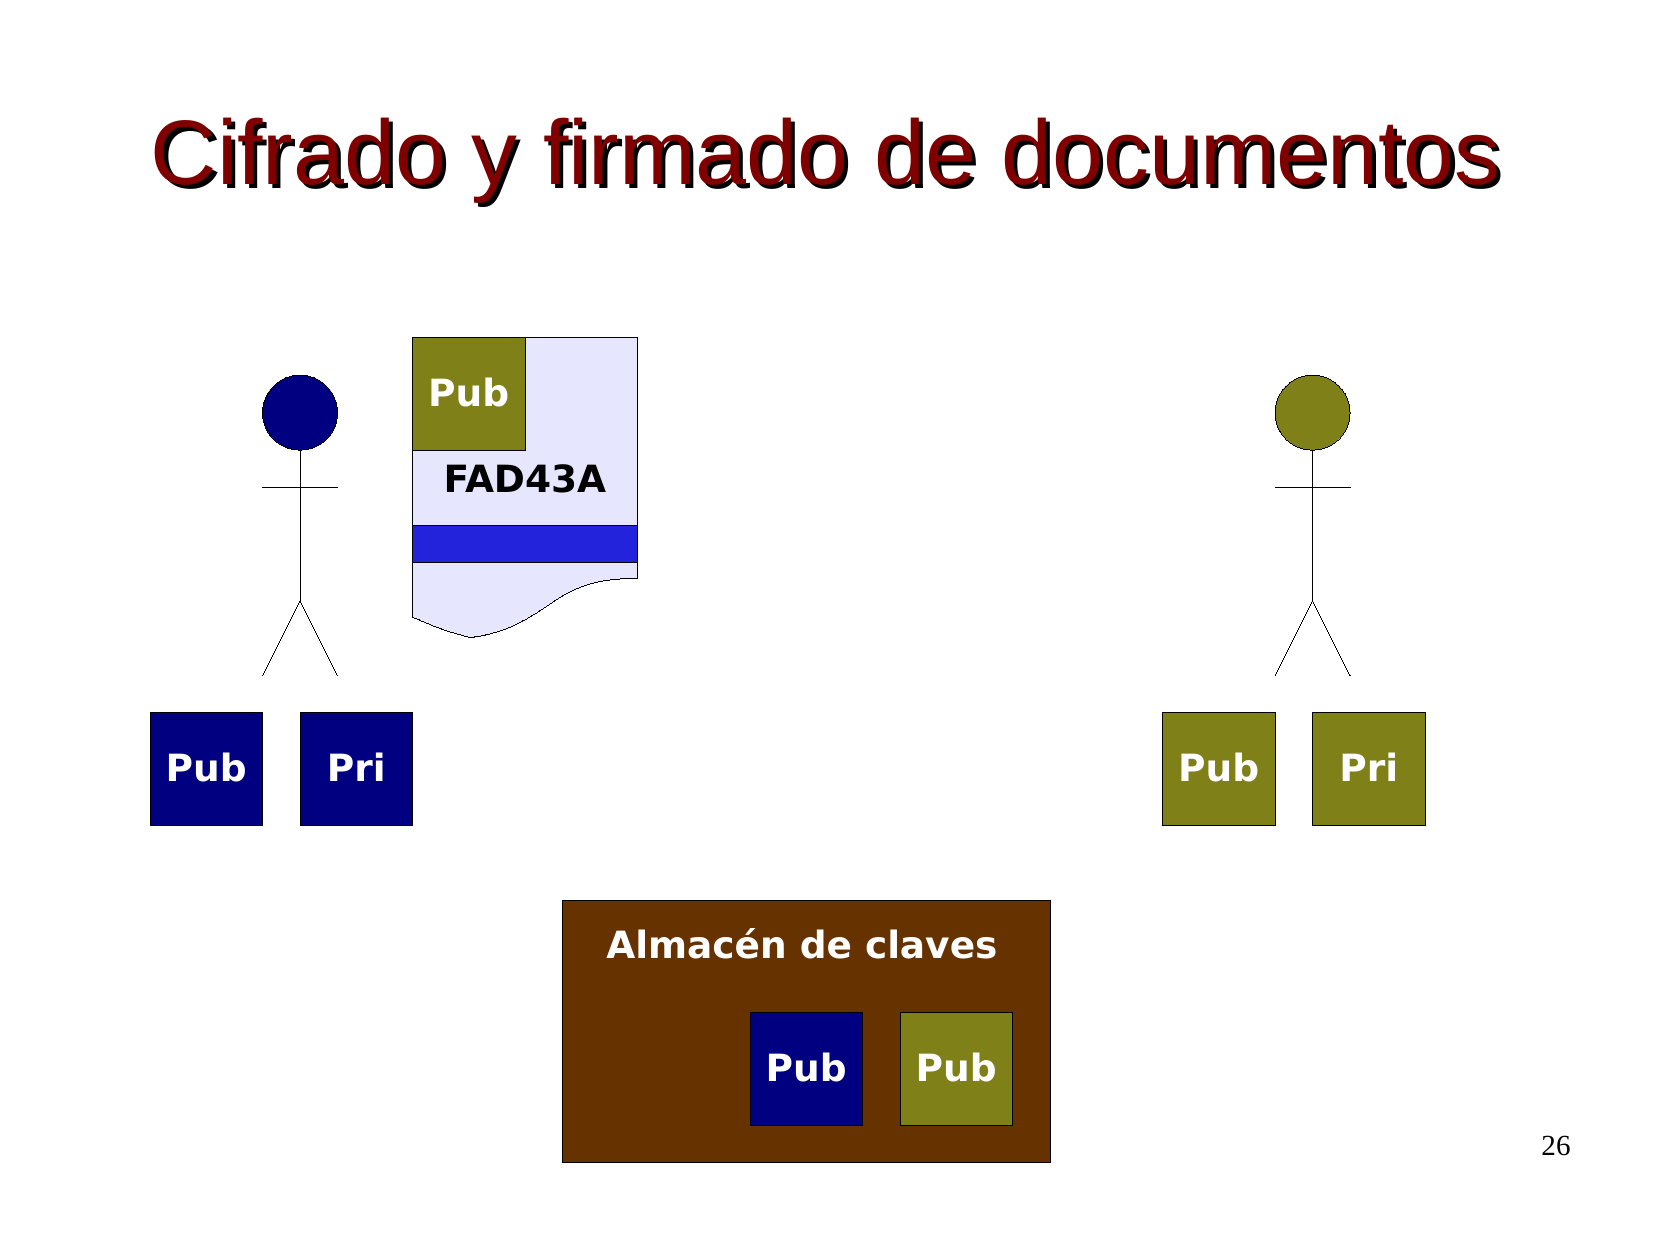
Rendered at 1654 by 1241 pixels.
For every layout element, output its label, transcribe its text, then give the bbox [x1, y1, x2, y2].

text_box Pri [300, 712, 413, 826]
text_box [1275, 375, 1351, 451]
title Cifrado y firmado de documentos [82, 56, 1571, 250]
text_box [562, 900, 1051, 1163]
text_box Pub [1162, 712, 1276, 826]
text_box Pub [412, 337, 526, 451]
text_box Pub [900, 1012, 1013, 1126]
text_box Almacén de claves [591, 916, 1013, 976]
text_box [262, 375, 338, 451]
text_box Pub [750, 1012, 863, 1126]
text_box FAD43A [412, 563, 638, 638]
text_box FAD43A [412, 337, 638, 525]
text_box [412, 525, 638, 563]
text_box Pri [1312, 712, 1426, 826]
text_box Pub [150, 712, 263, 826]
